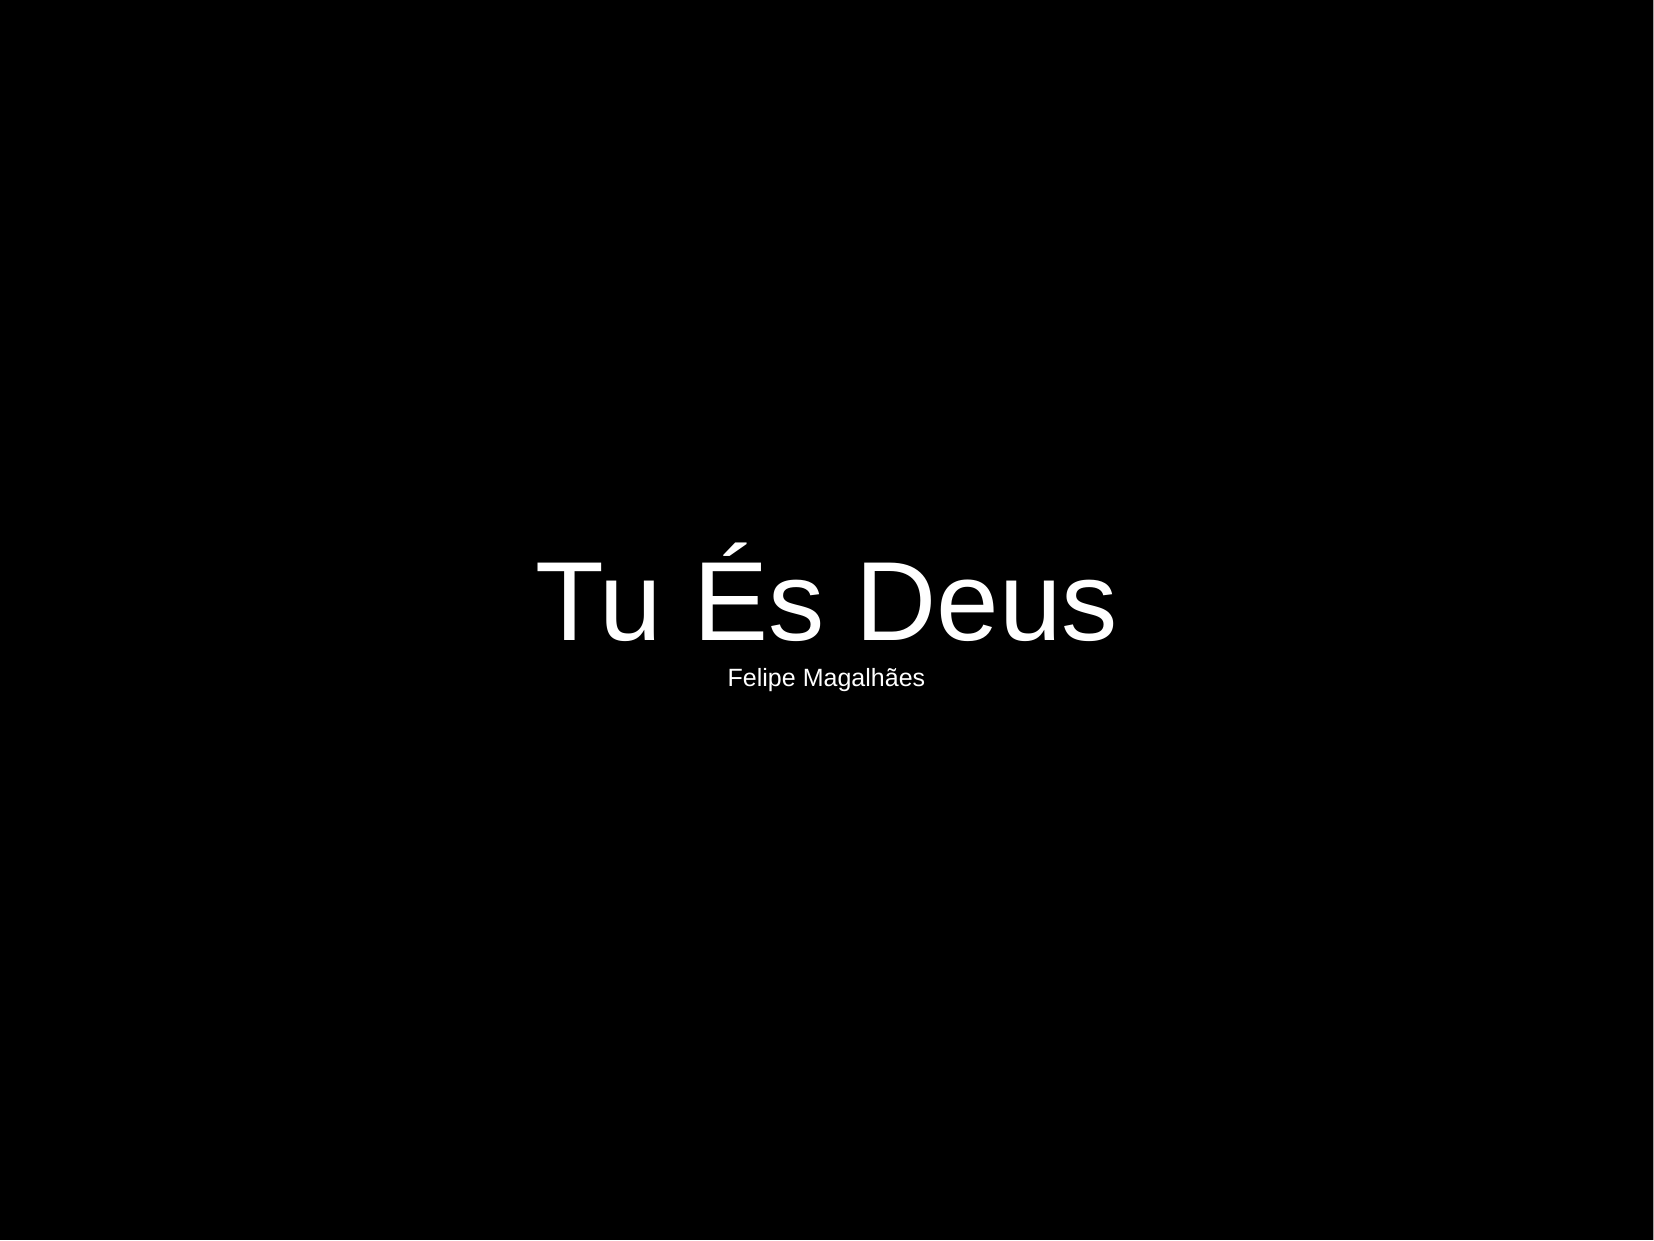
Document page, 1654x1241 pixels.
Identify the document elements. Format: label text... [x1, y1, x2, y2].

subtitle Tu És Deus Felipe Magalhães [82, 49, 1571, 1182]
